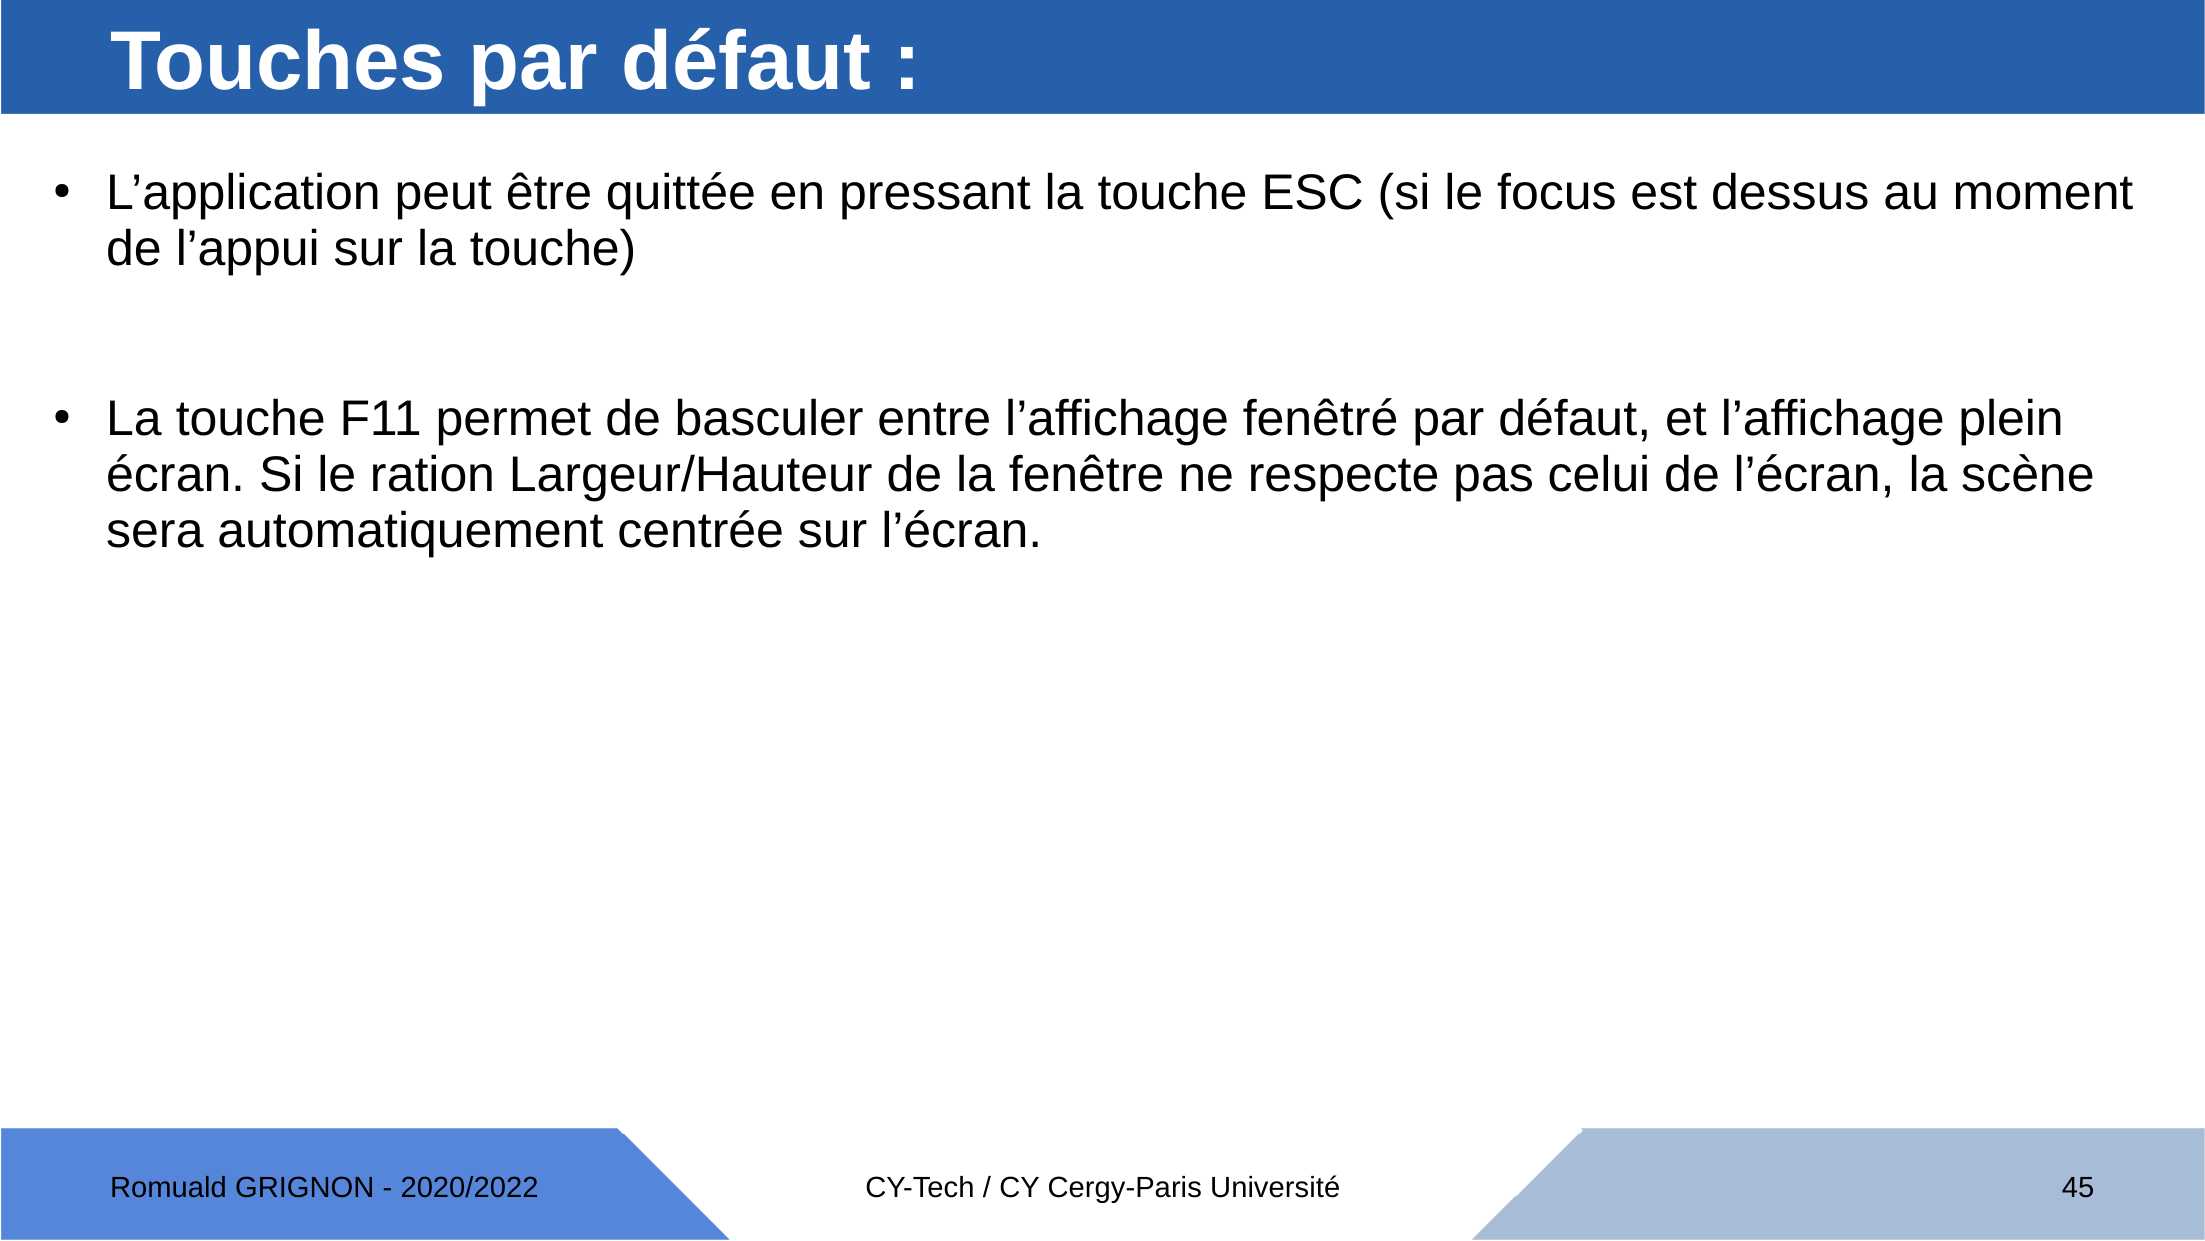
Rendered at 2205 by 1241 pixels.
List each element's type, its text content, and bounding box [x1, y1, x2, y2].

list L’application peut être quittée en pressant la touche ESC (si le focus est dessus au moment de l’appui sur la touche) La touche F11 permet de basculer entre l’affichage fenêtré par défaut, et l’affichage plein écran. Si le ration Largeur/Hauteur de la fenêtre ne respecte pas celui de l’écran, la scène sera automatiquement centrée sur l’écran. [35, 235, 2186, 921]
picture [0, 0, 2205, 1241]
title Touches par défaut : [110, 49, 2095, 235]
